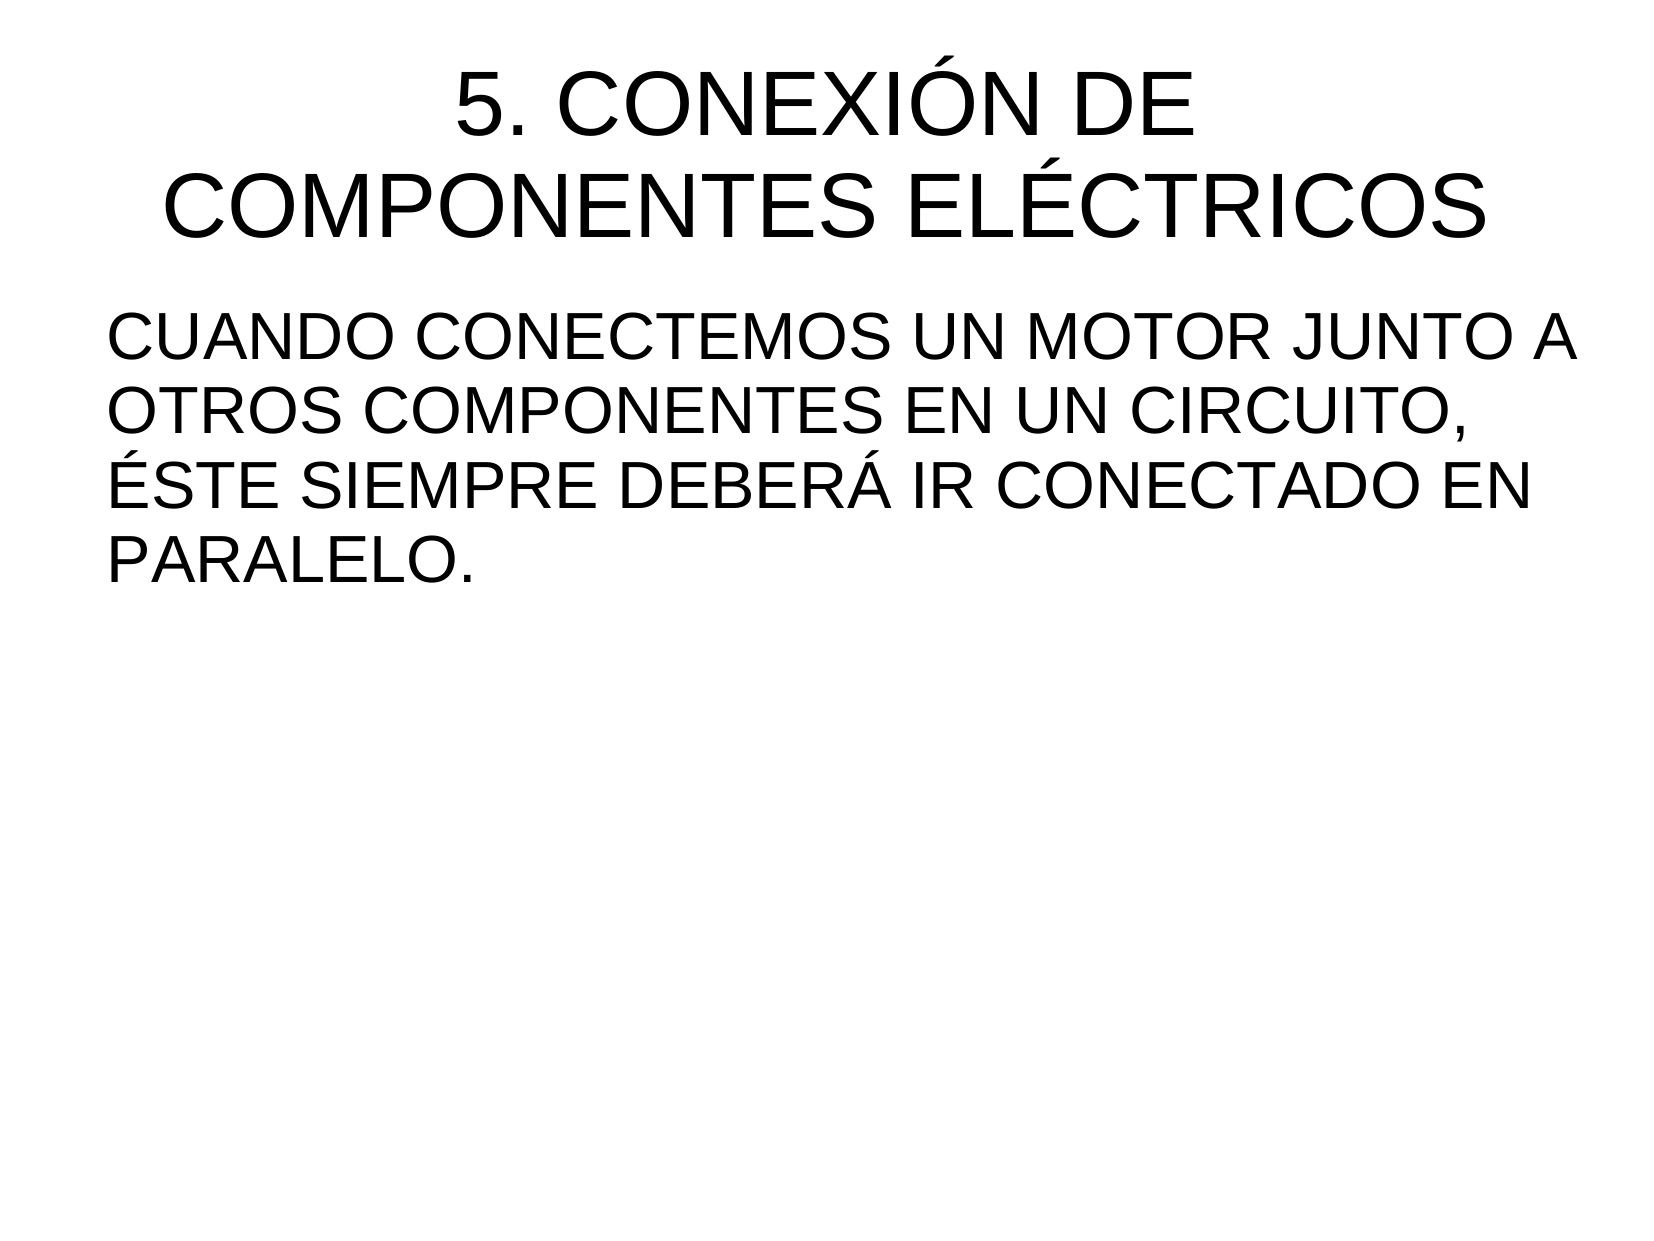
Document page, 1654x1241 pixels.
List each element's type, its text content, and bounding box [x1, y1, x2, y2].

list CUANDO CONECTEMOS UN MOTOR JUNTO A OTROS COMPONENTES EN UN CIRCUITO, ÉSTE SIEMPRE DEBERÁ IR CONECTADO EN PARALELO. [106, 295, 1595, 1114]
title 5. CONEXIÓN DE COMPONENTES ELÉCTRICOS [82, 46, 1571, 260]
